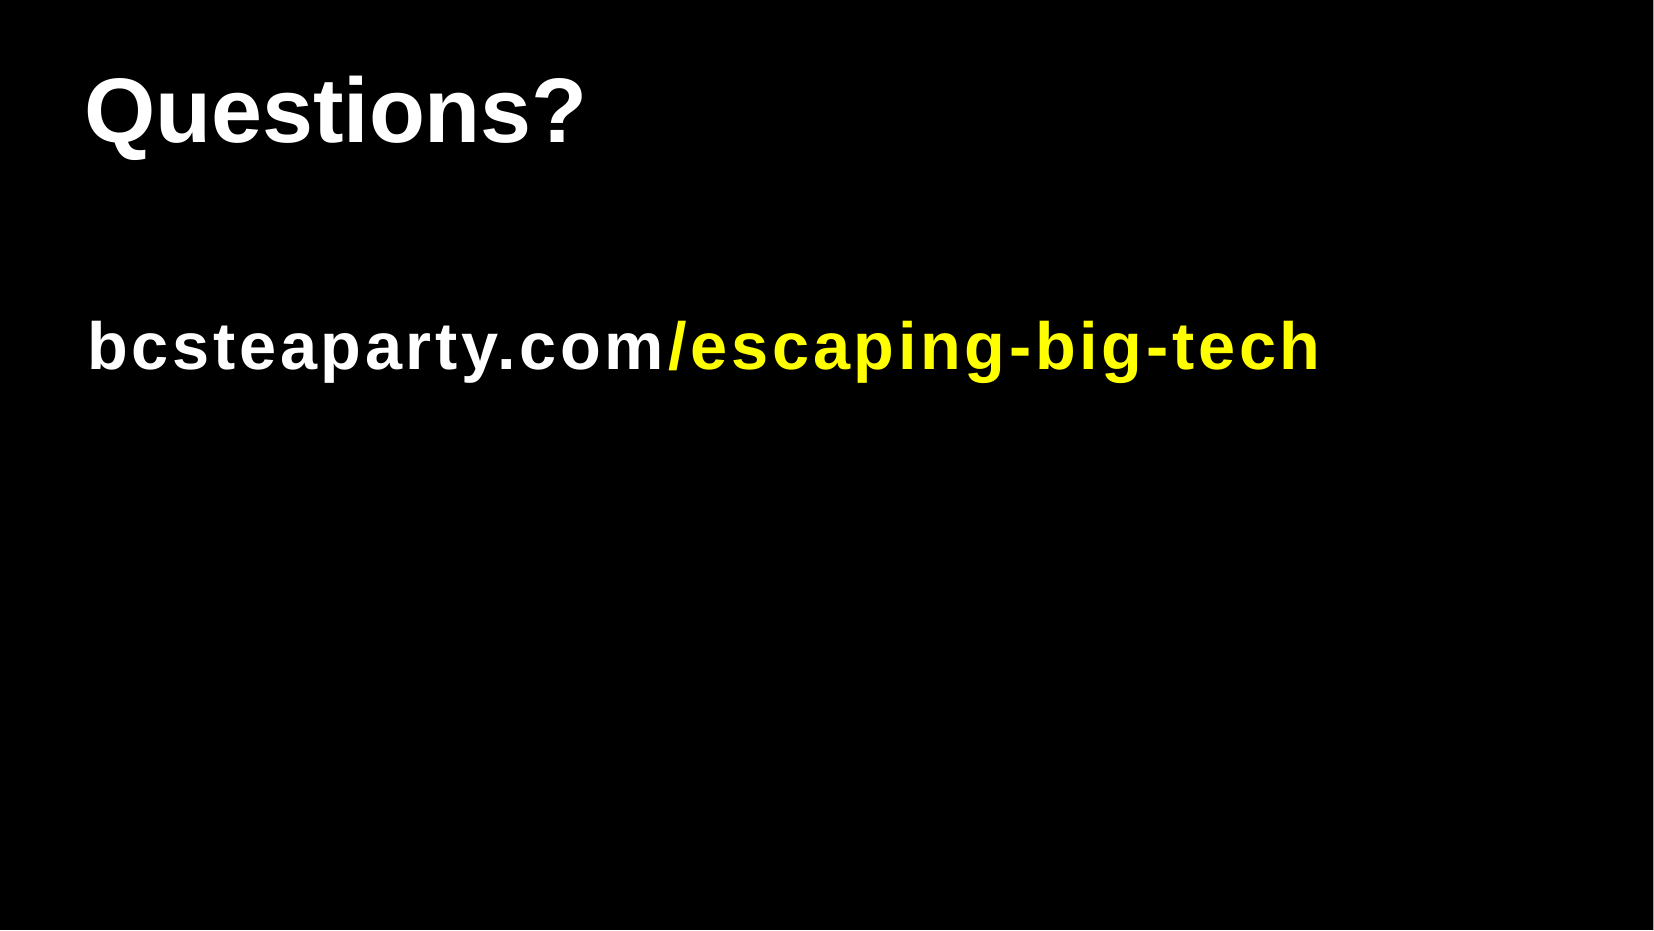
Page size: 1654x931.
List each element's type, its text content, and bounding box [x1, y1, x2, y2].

title Questions? [84, 56, 1561, 166]
list bcsteaparty.com/escaping-big-tech [87, 308, 1573, 736]
